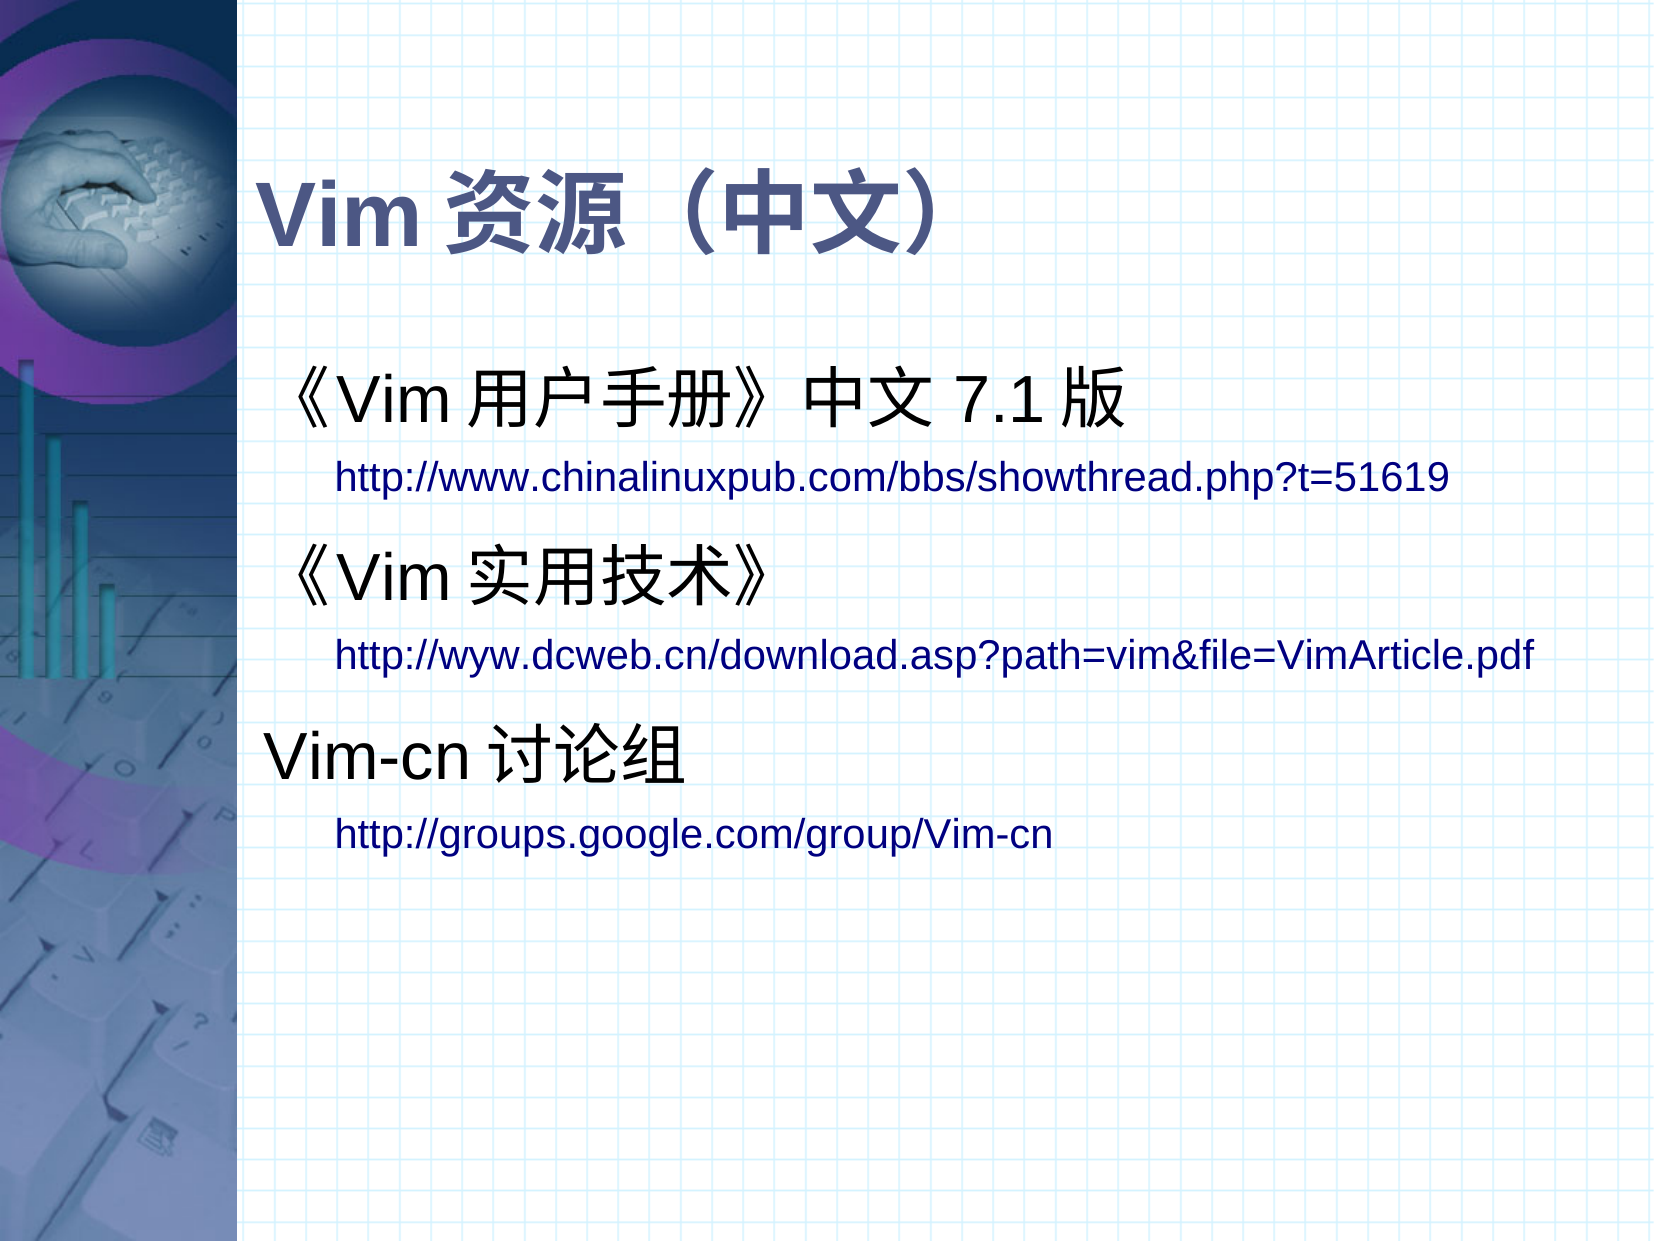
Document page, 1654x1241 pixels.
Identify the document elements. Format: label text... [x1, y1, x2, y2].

title Vim资源（中文） [254, 110, 1640, 303]
picture [0, 0, 1654, 1241]
list 《 Vim用户手册》中文7.1版 http://www.chinalinuxpub.com/bbs/showthread.php?t=51619 《 Vim实用技术》 http://wyw.dcweb.cn/download.asp?path=vim&file=VimArticle.pdf Vim-cn讨论组 http://groups.google.com/group/Vim-cn [254, 344, 1640, 1112]
